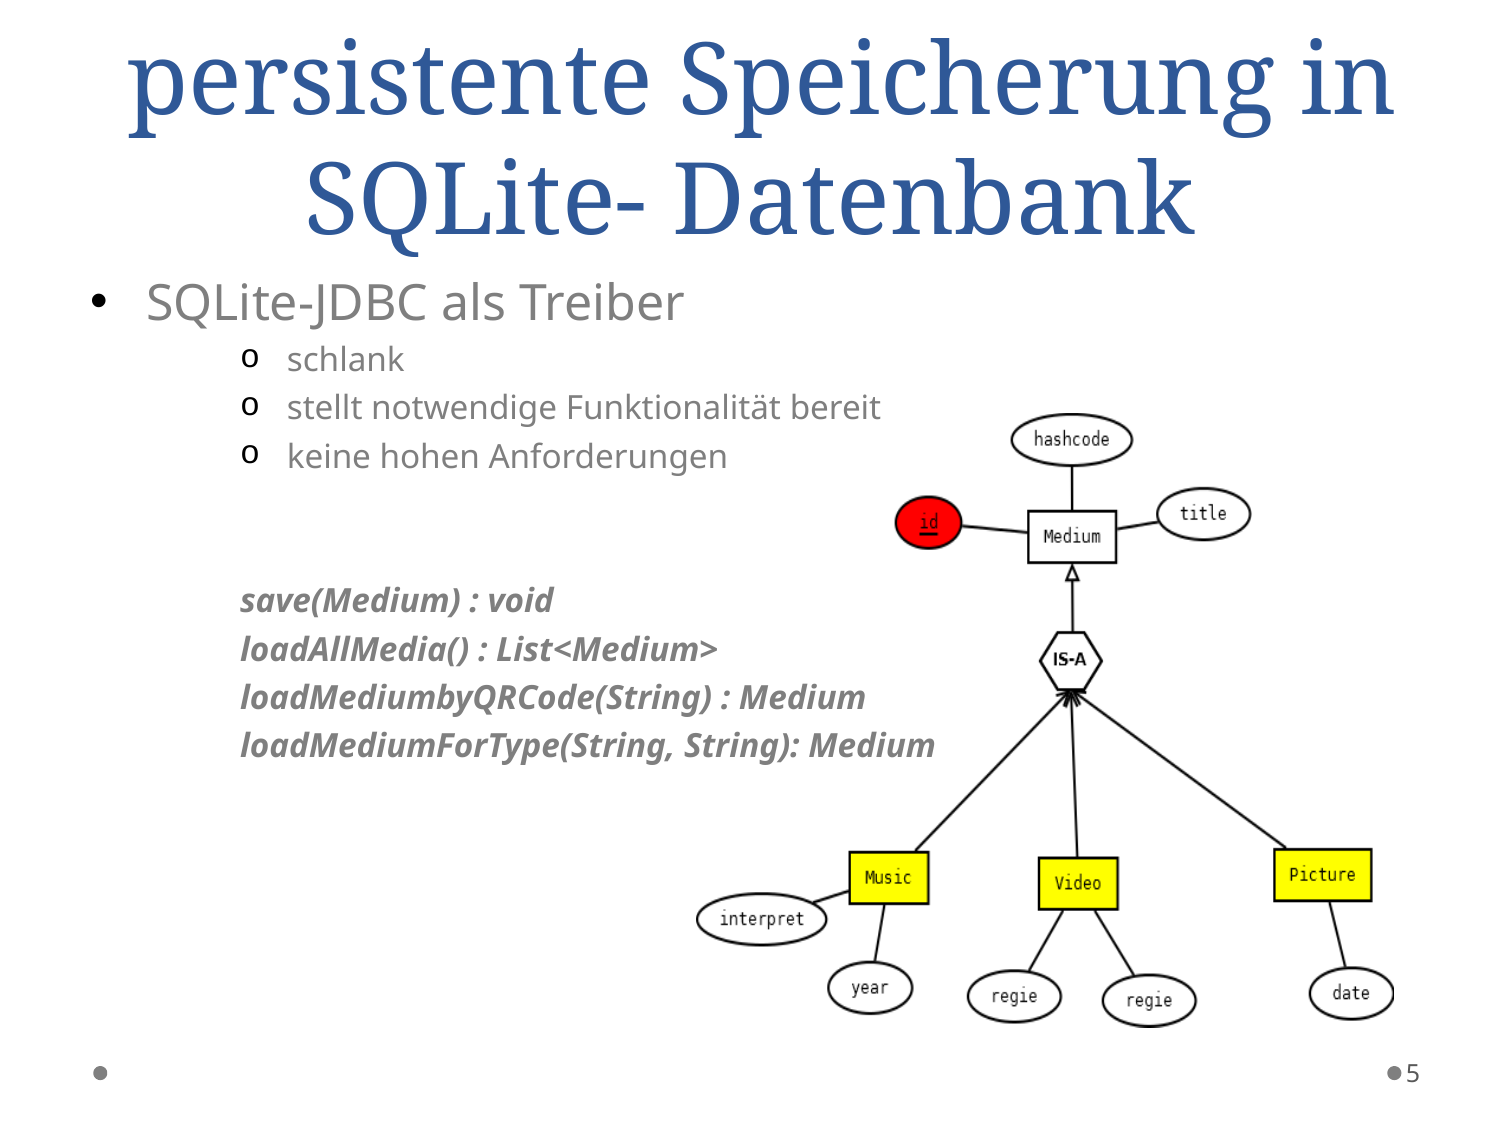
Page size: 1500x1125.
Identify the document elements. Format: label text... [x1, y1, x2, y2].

title persistente Speicherung in SQLite- Datenbank [75, 0, 1426, 262]
text_box <Nummer> [1401, 1042, 1494, 1103]
list SQLite-JDBC als Treiber schlank stellt notwendige Funktionalität bereit keine hohen Anforderungen save(Medium) : void loadAllMedia() : List<Medium> loadMediumbyQRCode(String) : Medium loadMediumForType(String, String): Medium [75, 262, 1426, 1005]
picture [696, 413, 1394, 1028]
